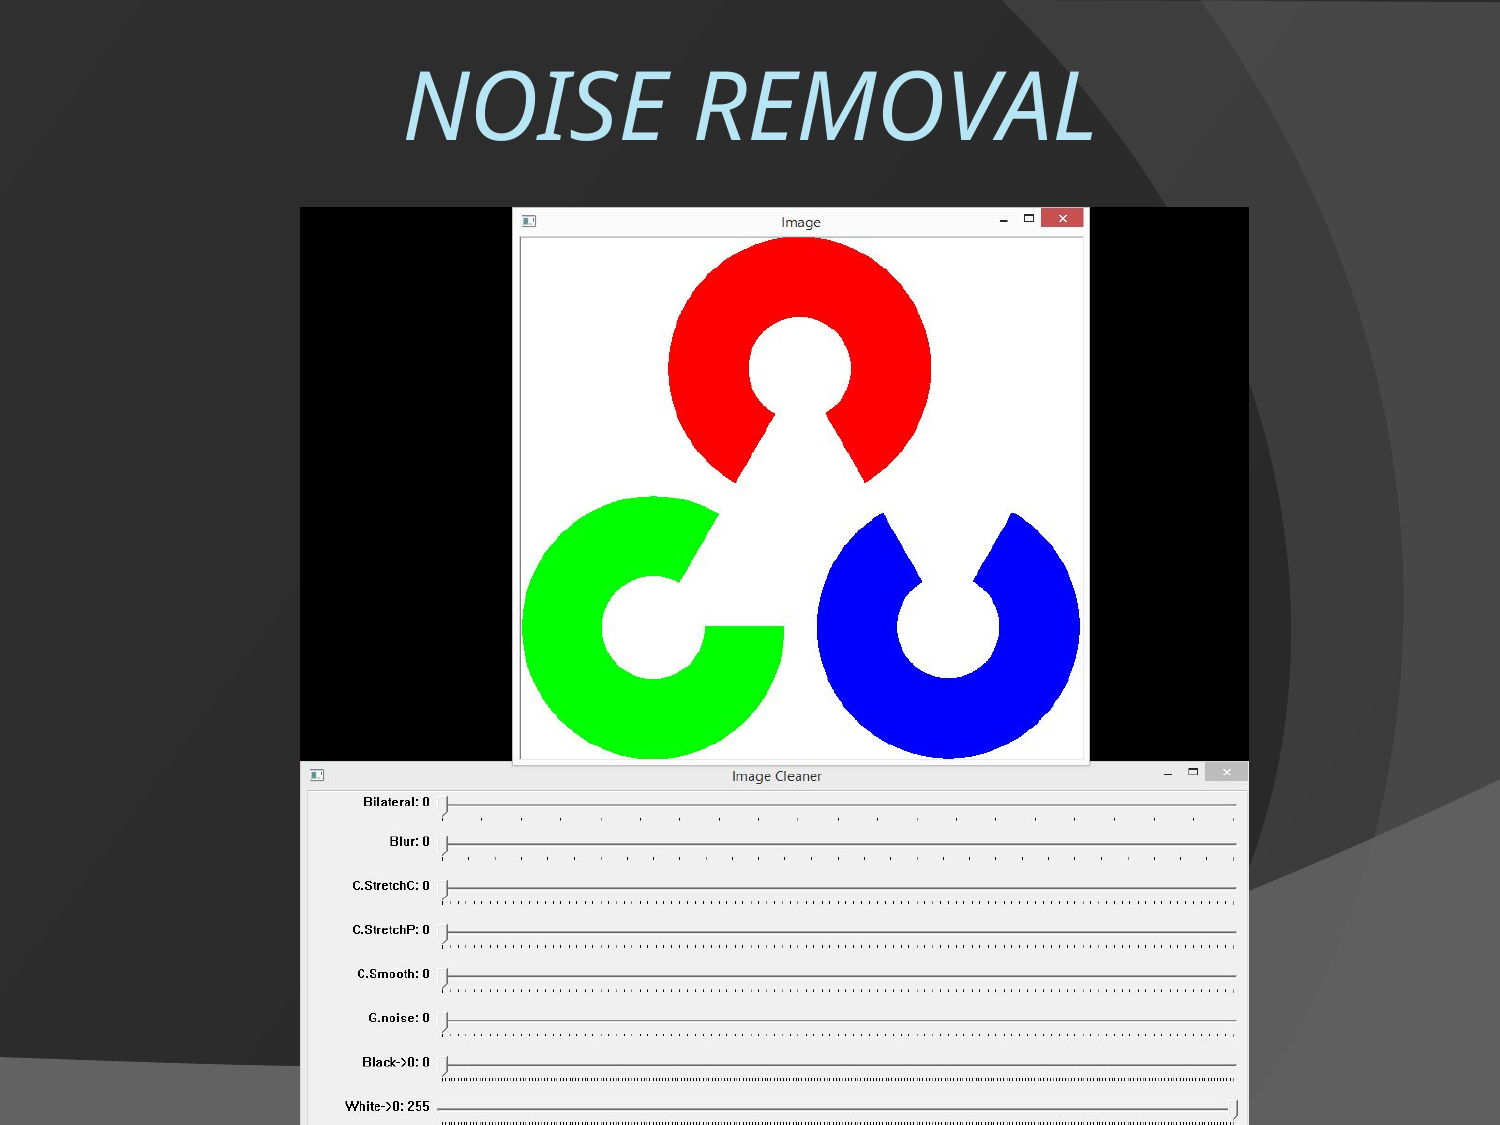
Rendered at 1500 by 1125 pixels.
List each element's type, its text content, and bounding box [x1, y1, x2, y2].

text_box Noise Removal [112, 24, 1388, 175]
picture [300, 208, 1249, 1125]
